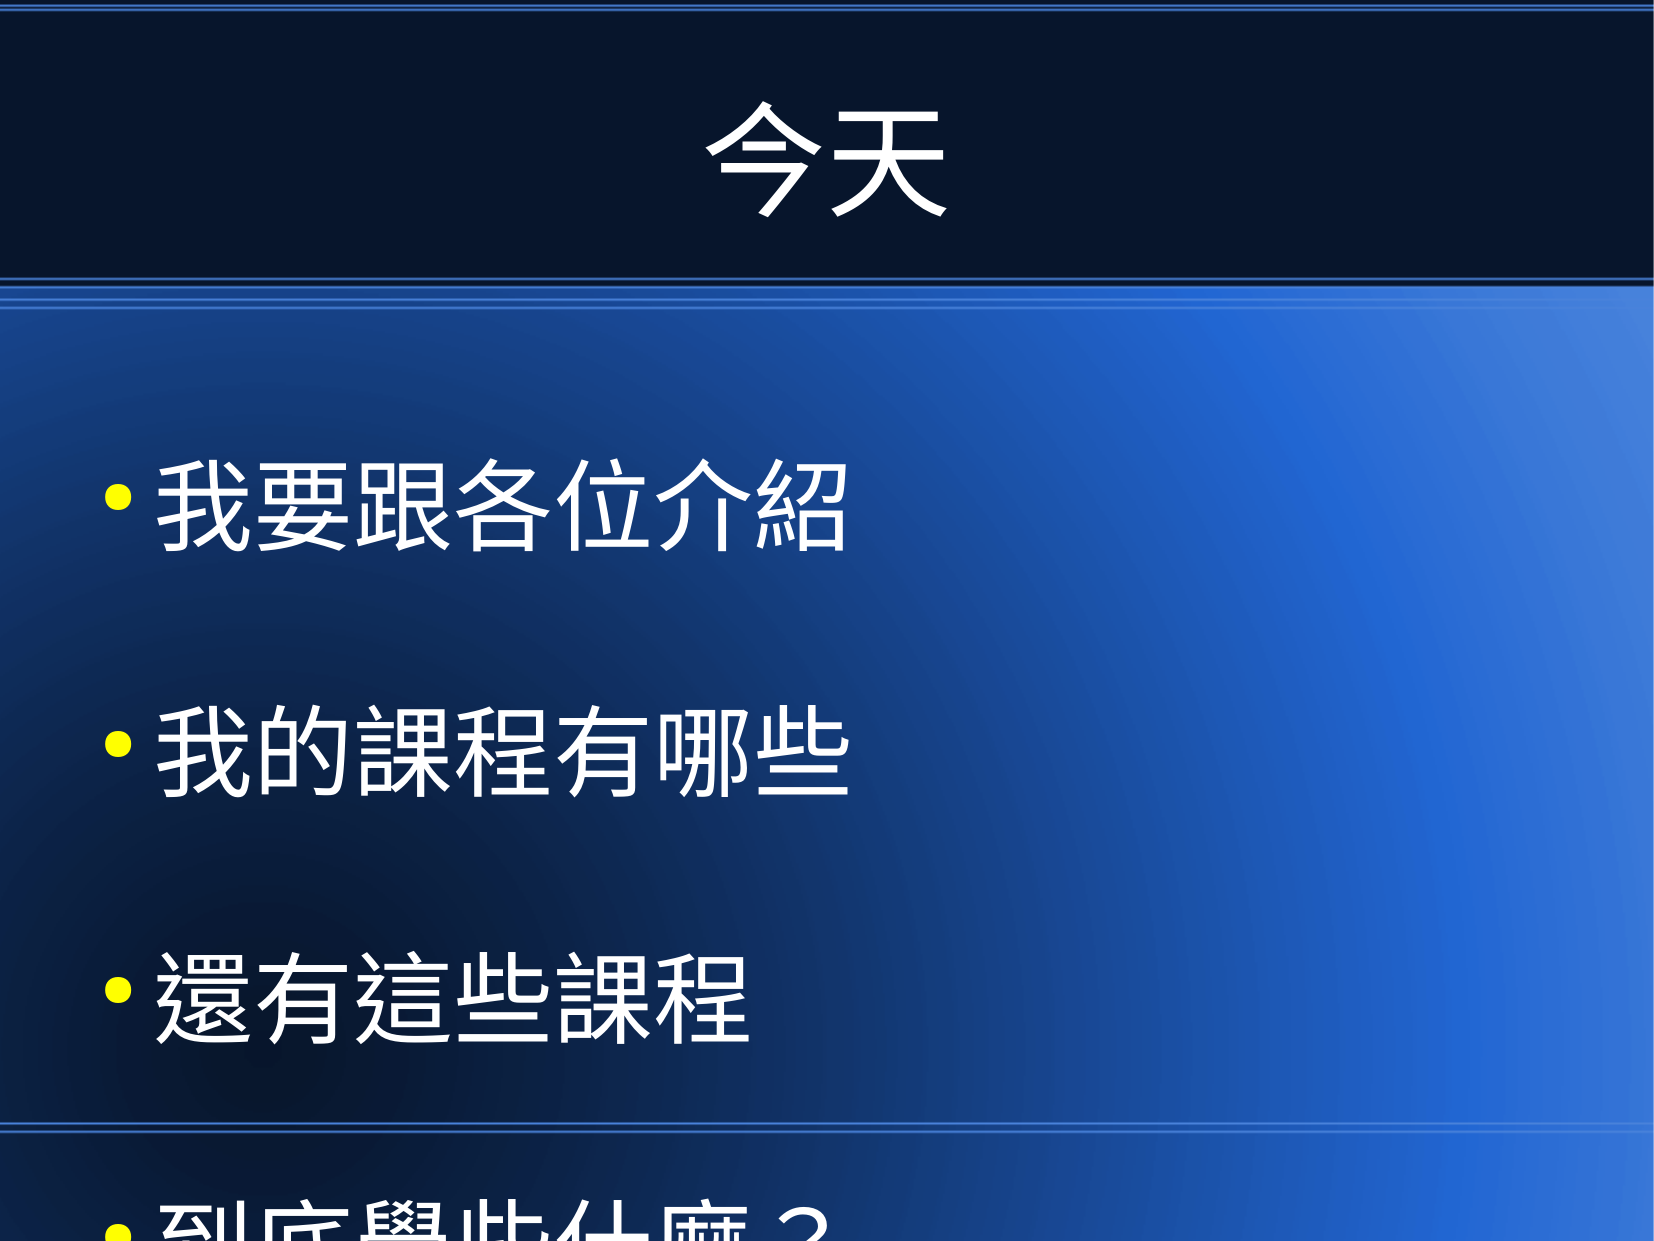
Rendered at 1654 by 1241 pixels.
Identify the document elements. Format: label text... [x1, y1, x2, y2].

picture [0, 0, 1654, 1241]
list 我要跟各位介紹 我的課程有哪些 還有這些課程 到底學些什麼？ [82, 355, 1571, 1241]
title 今天 [82, 49, 1571, 257]
